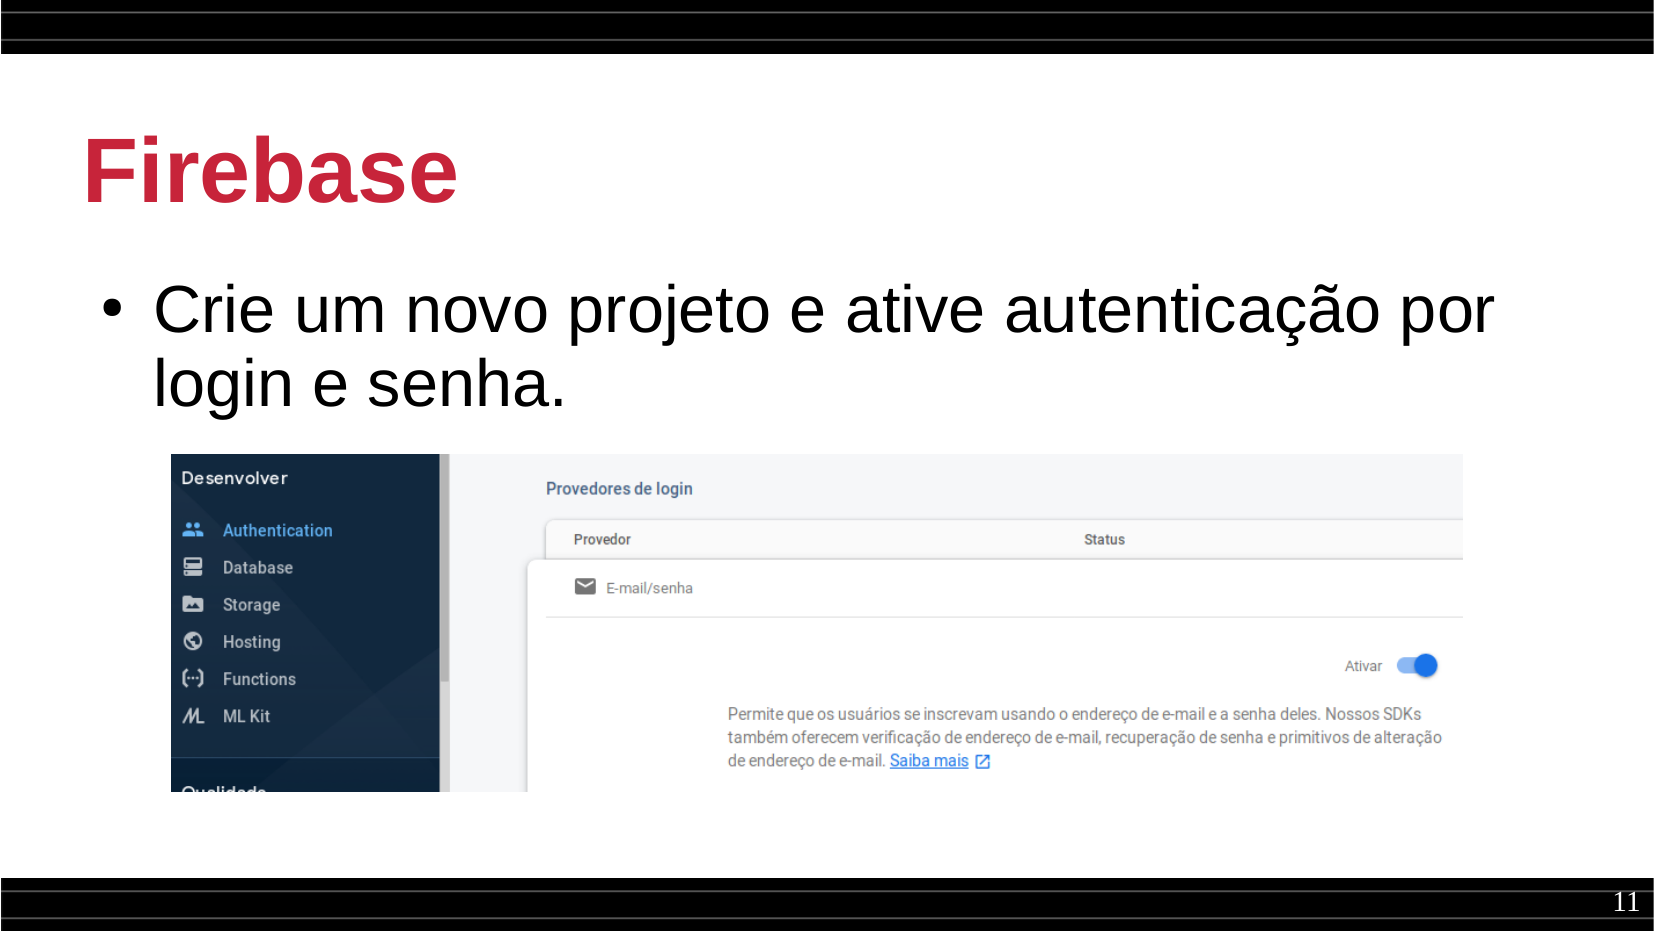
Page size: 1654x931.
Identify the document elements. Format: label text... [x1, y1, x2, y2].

picture [1, 0, 1654, 54]
picture [1, 878, 1654, 931]
title Firebase [82, 92, 1571, 249]
picture [171, 454, 1463, 792]
list Crie um novo projeto e ative autenticação por login e senha. [82, 271, 1571, 758]
